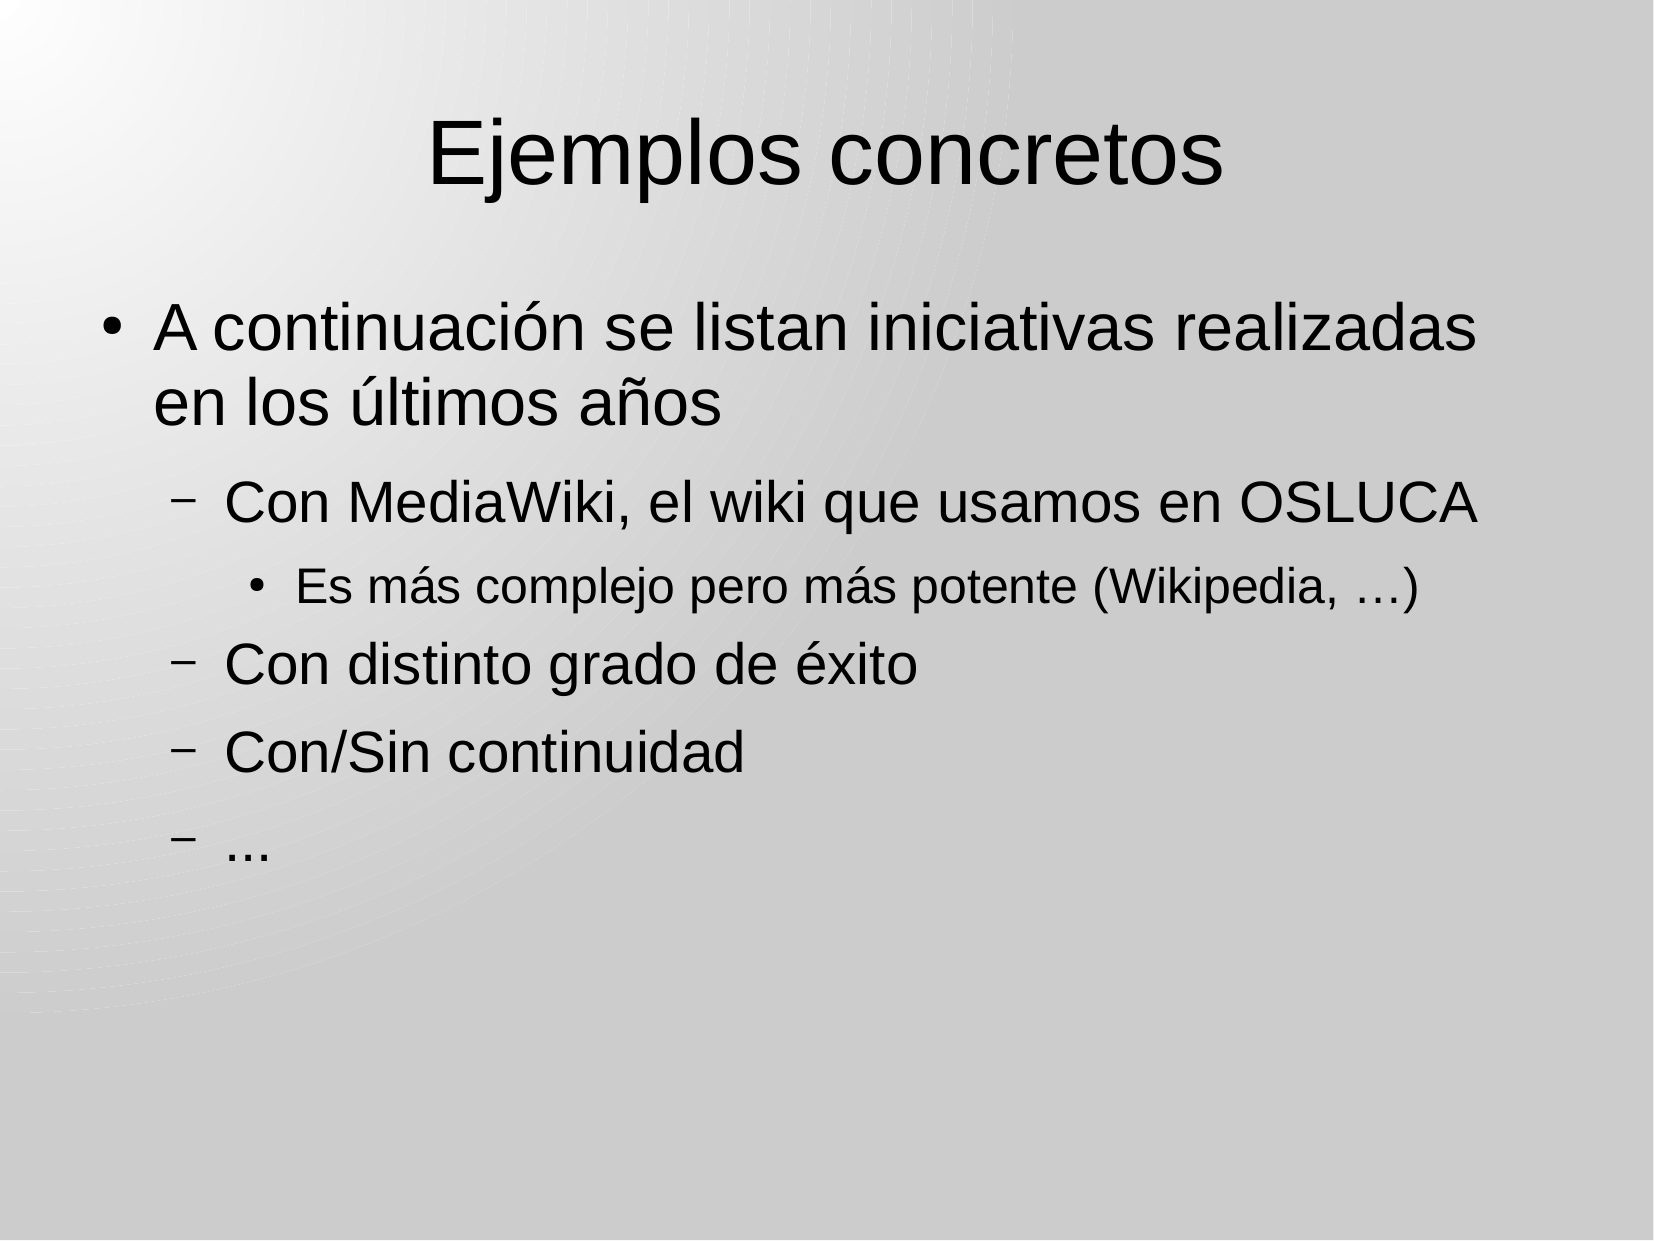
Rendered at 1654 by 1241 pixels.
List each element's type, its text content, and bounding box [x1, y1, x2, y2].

title Ejemplos concretos [82, 49, 1571, 257]
list A continuación se listan iniciativas realizadas en los últimos años Con MediaWiki, el wiki que usamos en OSLUCA Es más complejo pero más potente (Wikipedia, …) Con distinto grado de éxito Con/Sin continuidad ... [82, 290, 1538, 1109]
